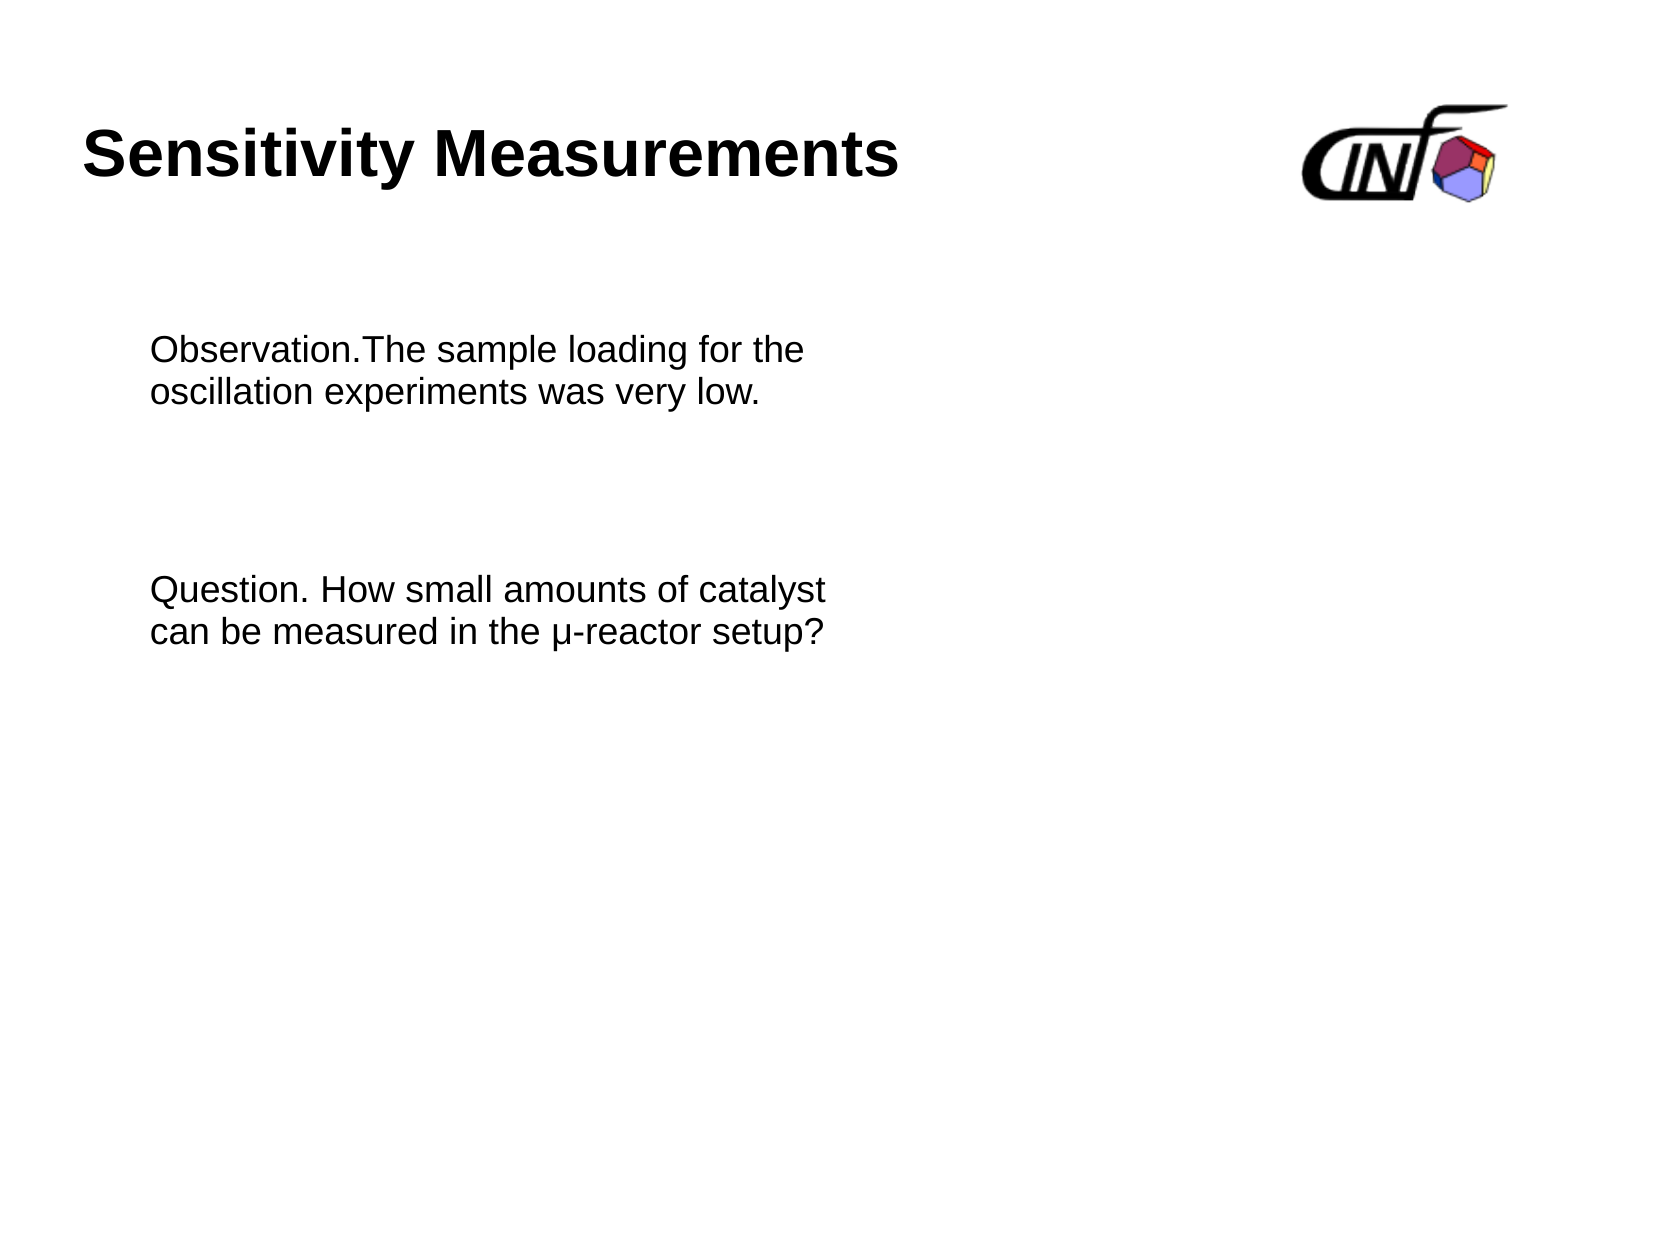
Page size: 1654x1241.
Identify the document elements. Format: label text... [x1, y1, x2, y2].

title Sensitivity Measurements [82, 49, 1571, 257]
text_box Question. How small amounts of catalyst can be measured in the μ-reactor setup? [135, 561, 856, 661]
text_box Observation.The sample loading for the oscillation experiments was very low. [135, 321, 856, 421]
